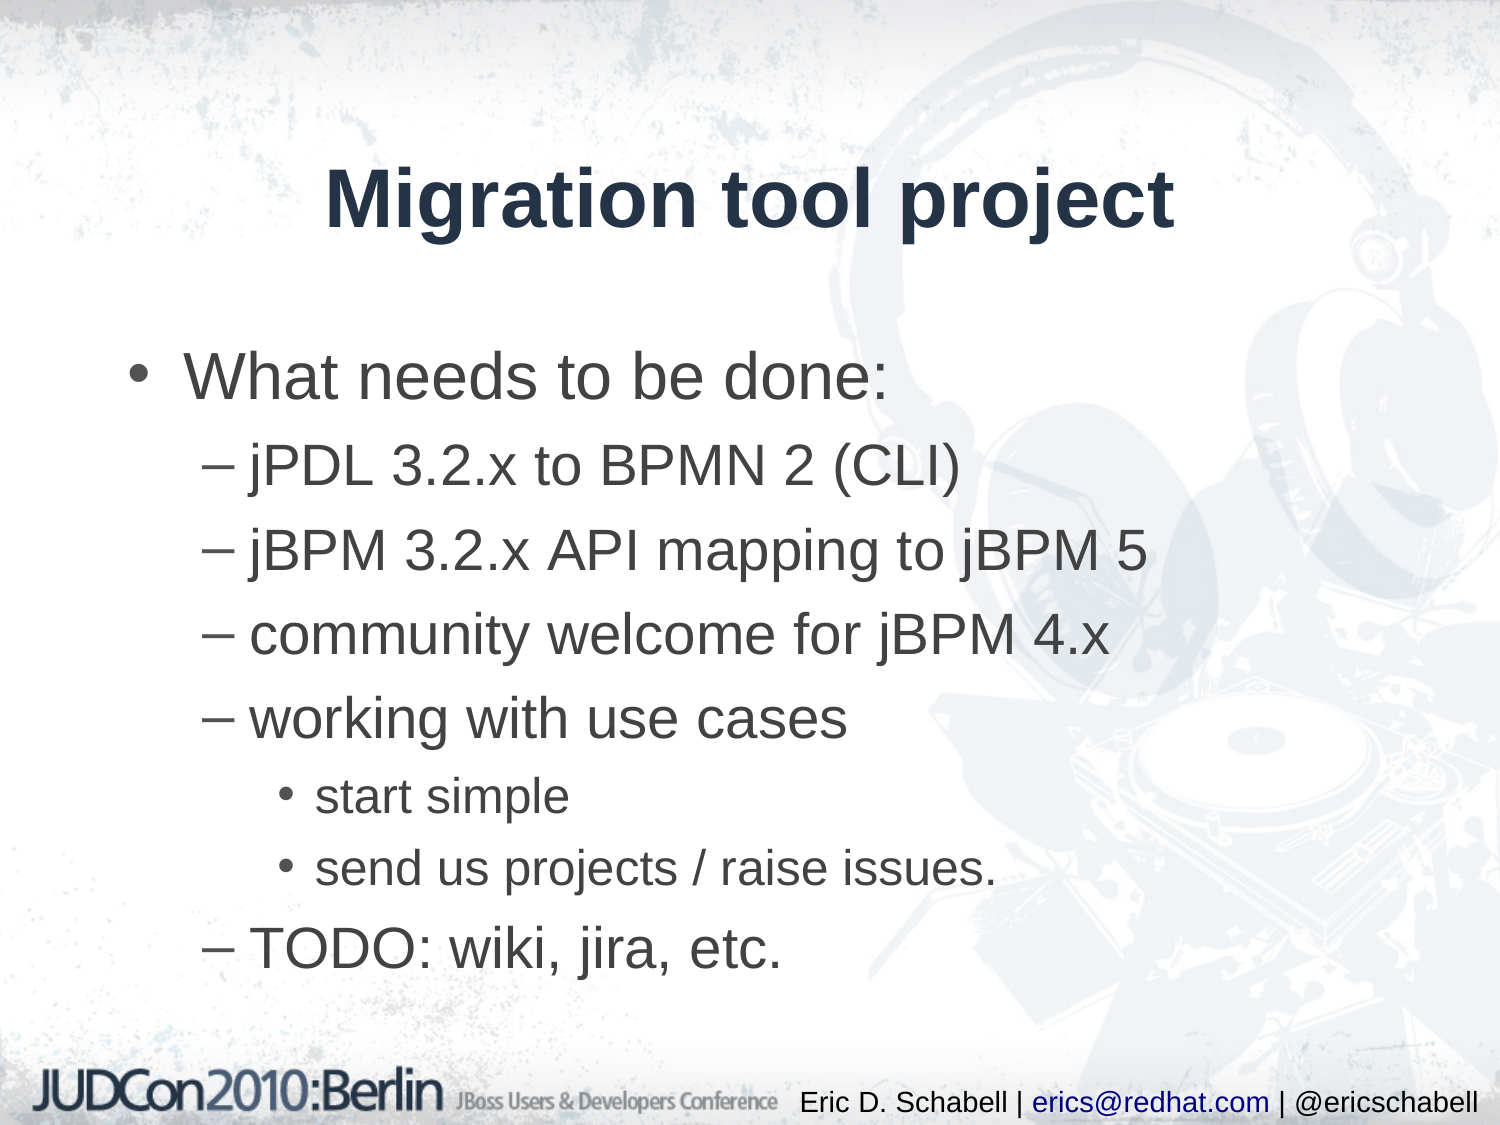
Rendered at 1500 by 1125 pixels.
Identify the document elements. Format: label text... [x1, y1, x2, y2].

title Migration tool project [112, 75, 1388, 312]
list What needs to be done: jPDL 3.2.x to BPMN 2 (CLI) jBPM 3.2.x API mapping to jBPM 5 community welcome for jBPM 4.x working with use cases start simple send us projects / raise issues. TODO: wiki, jira, etc. [112, 324, 1388, 1001]
picture [0, 0, 1500, 1125]
